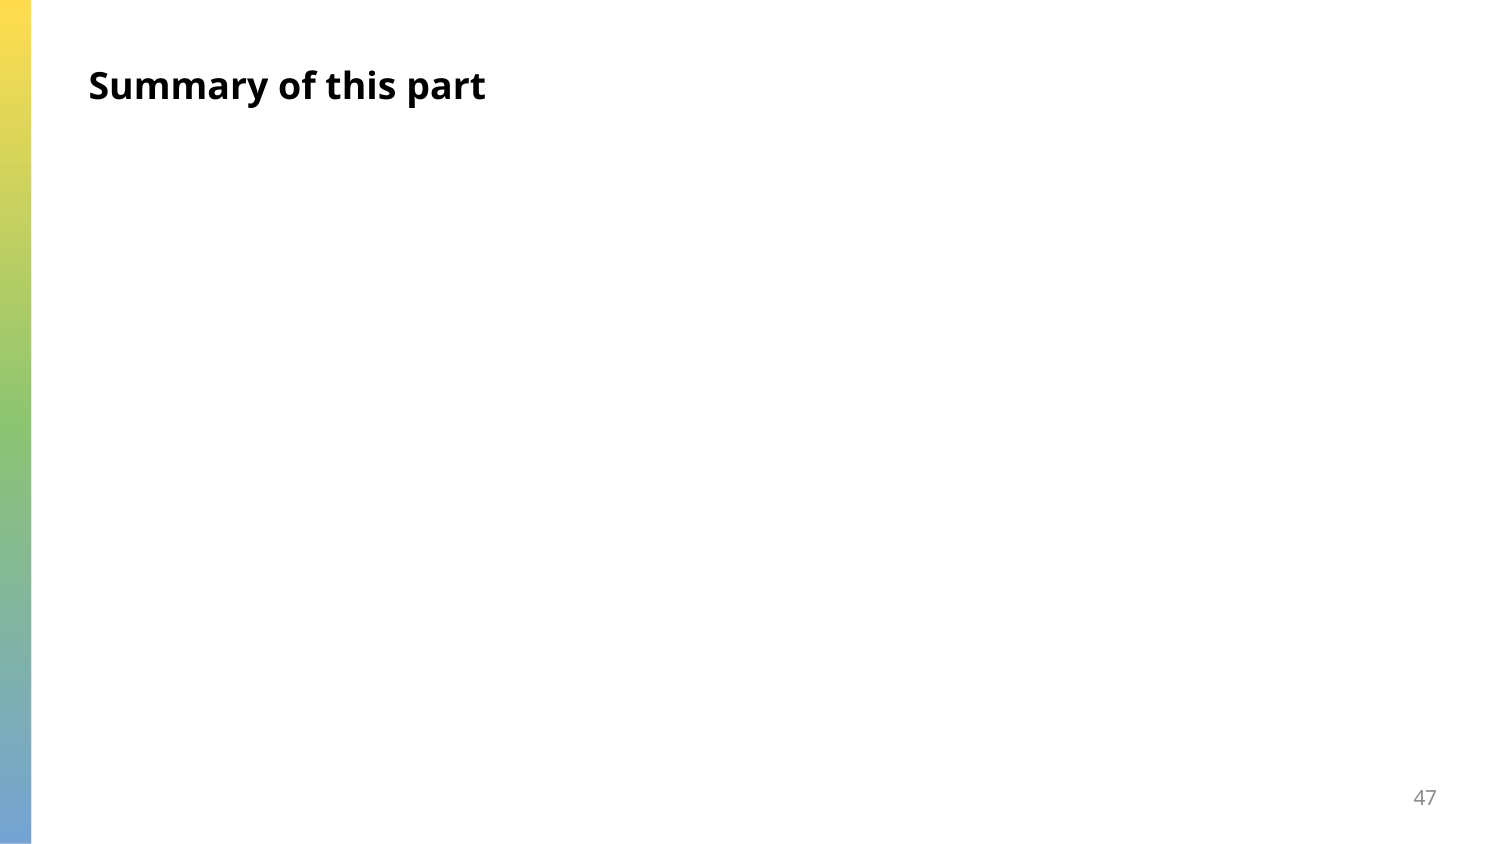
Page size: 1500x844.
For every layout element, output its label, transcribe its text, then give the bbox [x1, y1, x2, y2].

picture [0, 0, 1500, 844]
list Summary of this part [88, 61, 1442, 157]
